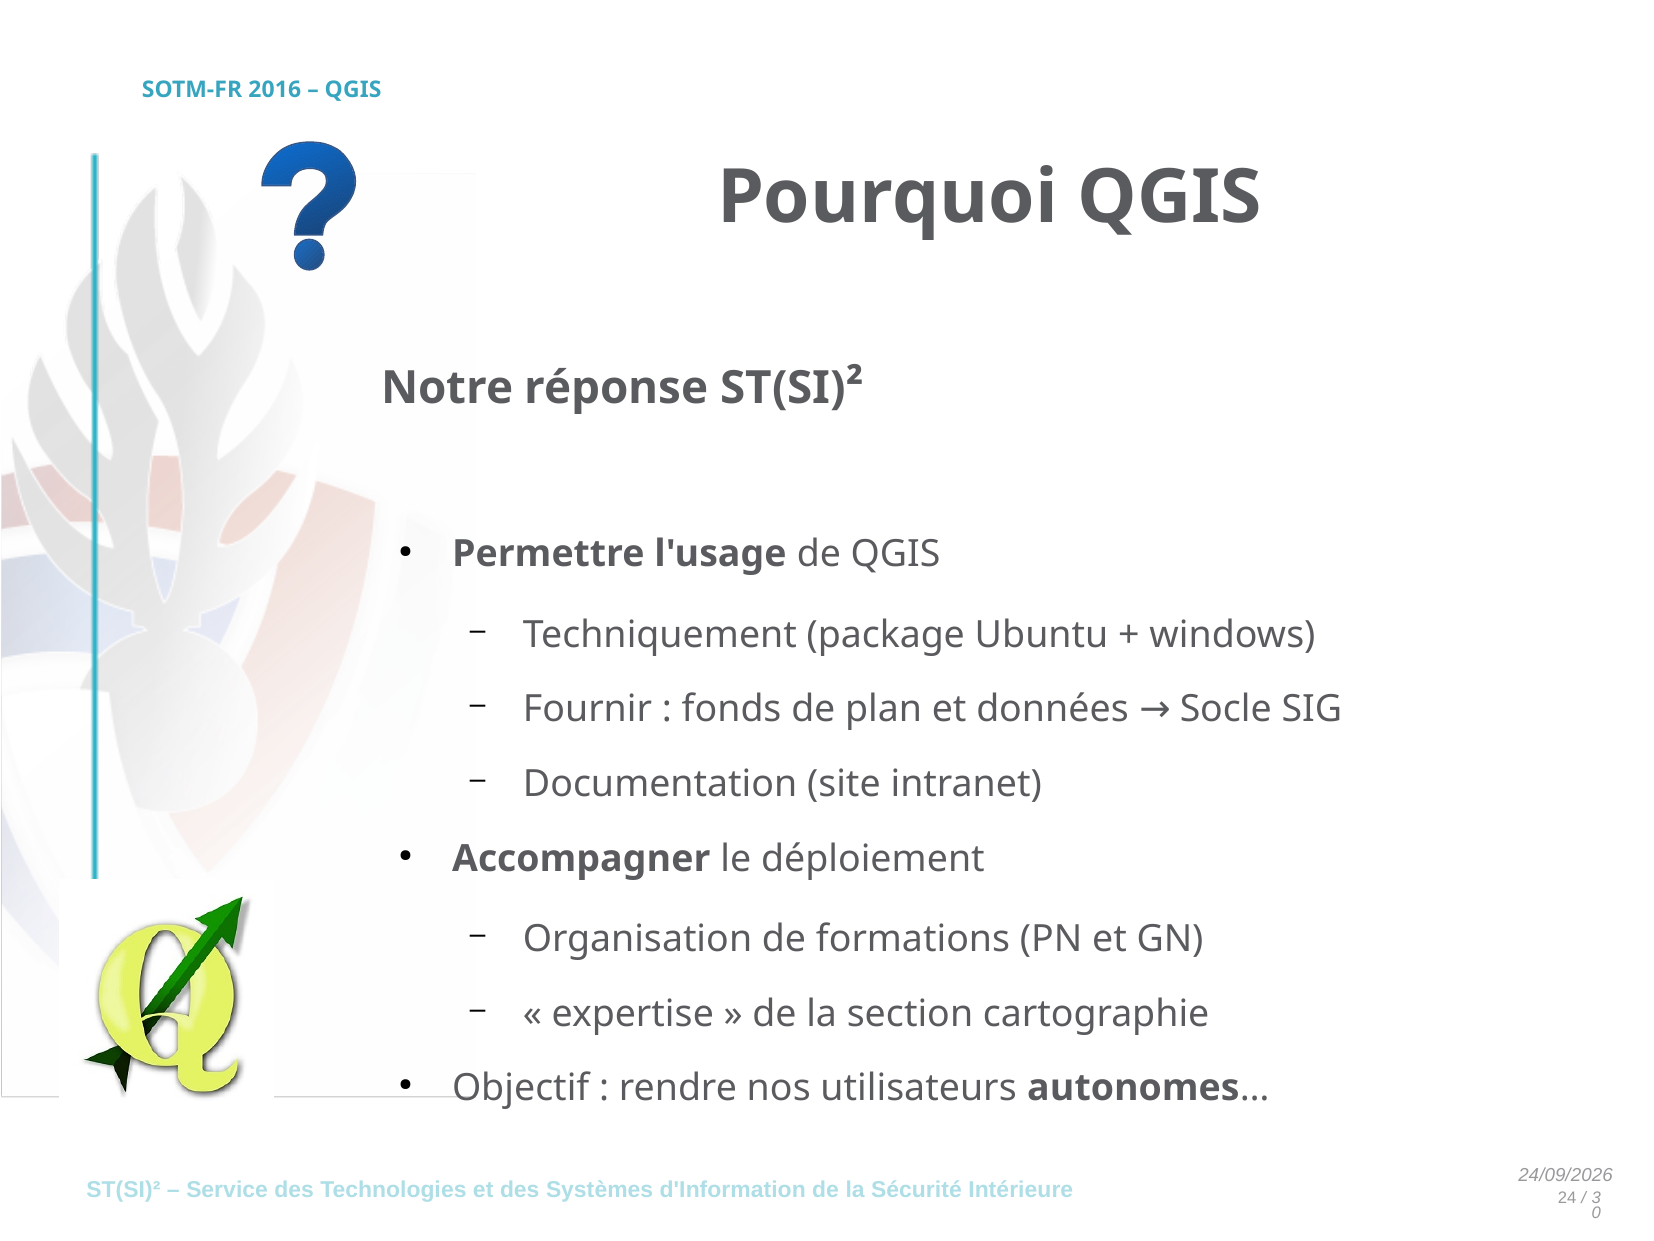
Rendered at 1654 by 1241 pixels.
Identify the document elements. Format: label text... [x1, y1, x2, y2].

picture [0, 86, 476, 1176]
title SOTM-FR 2016 – QGIS [141, 70, 1571, 107]
list Pourquoi QGIS Notre réponse ST(SI)² Permettre l'usage de QGIS Techniquement (package Ubuntu + windows) Fournir : fonds de plan et données → Socle SIG Documentation (site intranet) Accompagner le déploiement Organisation de formations (PN et GN) « expertise » de la section cartographie Objectif : rendre nos utilisateurs autonomes… [381, 141, 1619, 1134]
